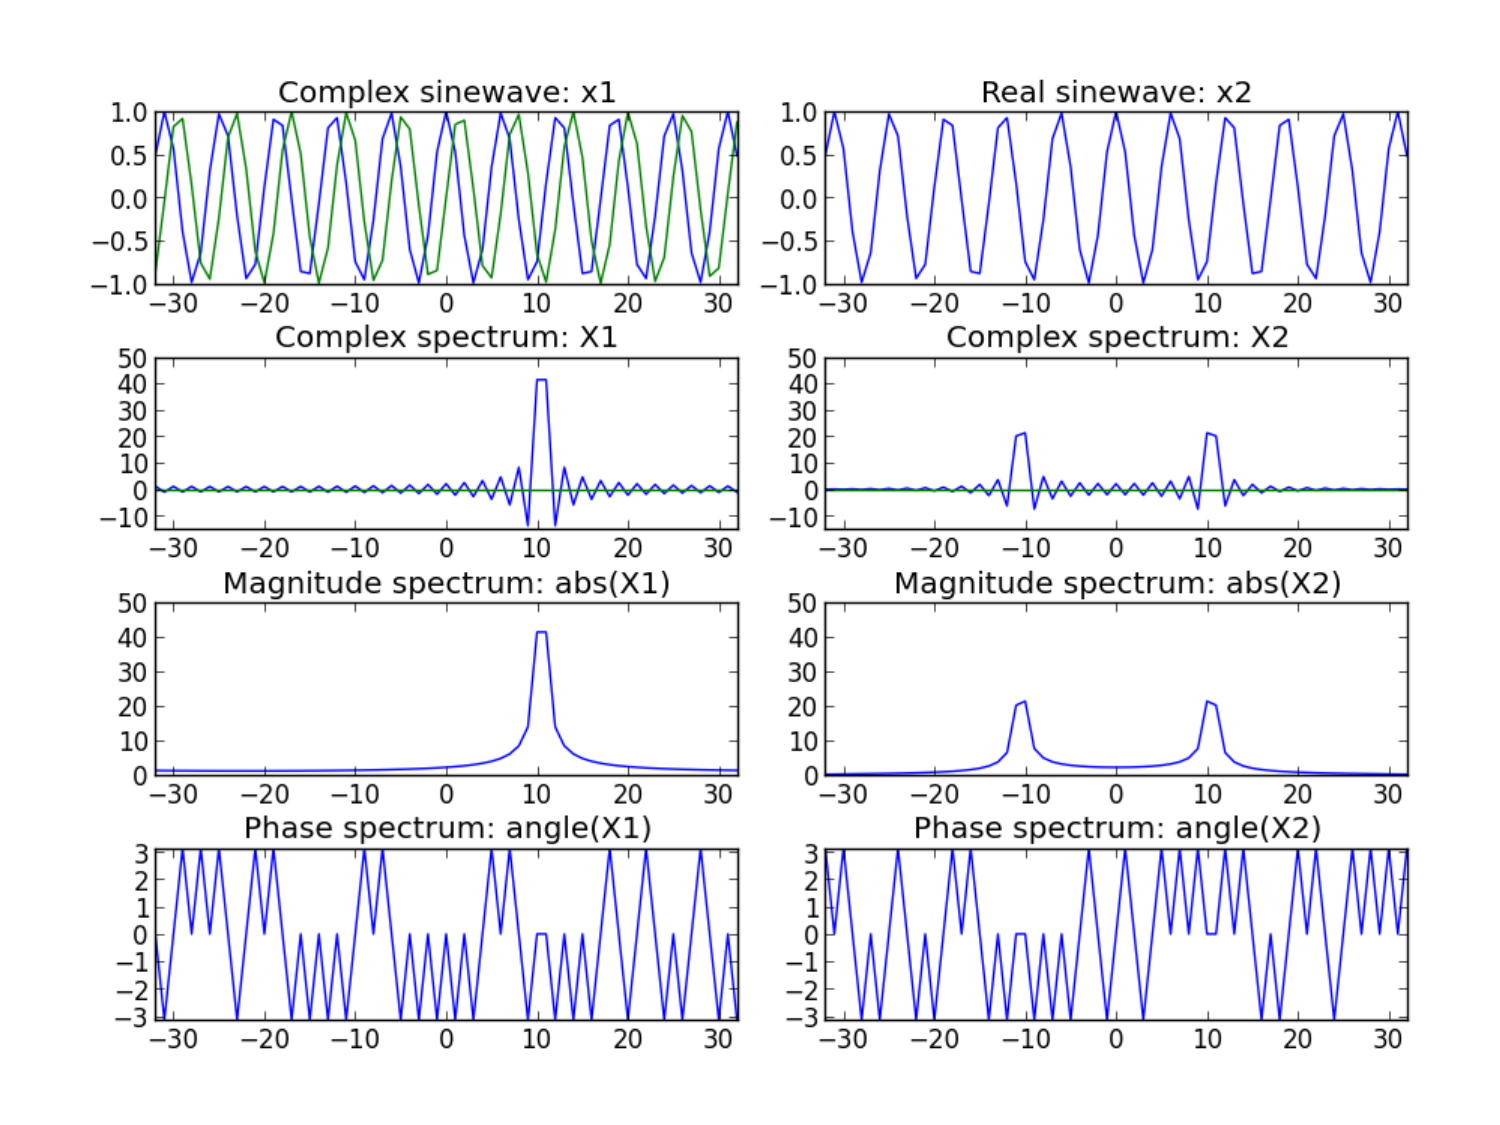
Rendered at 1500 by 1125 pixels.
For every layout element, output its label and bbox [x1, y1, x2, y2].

picture [65, 65, 1448, 1068]
